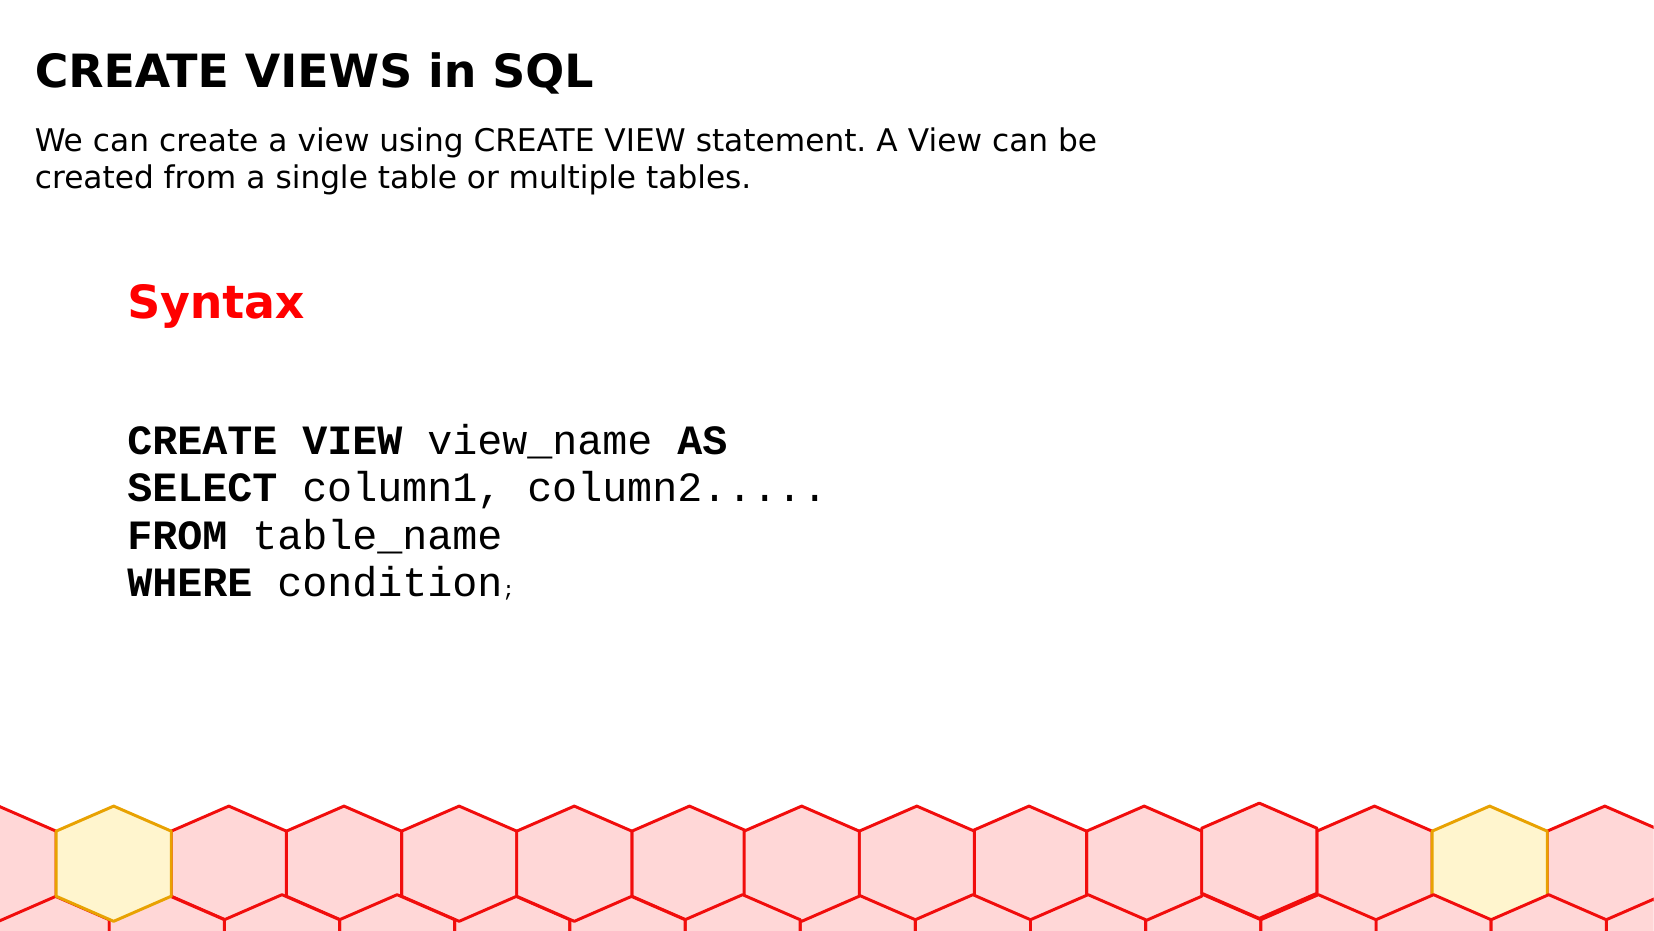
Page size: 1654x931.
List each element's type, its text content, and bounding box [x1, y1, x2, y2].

text_box Syntax [112, 268, 1140, 376]
text_box CREATE VIEWS in SQL We can create a view using CREATE VIEW statement. A View can be created from a single table or multiple tables. [20, 37, 1238, 189]
text_box CREATE VIEW view_name AS SELECT column1, column2..... FROM table_name WHERE condition; [112, 412, 1163, 601]
